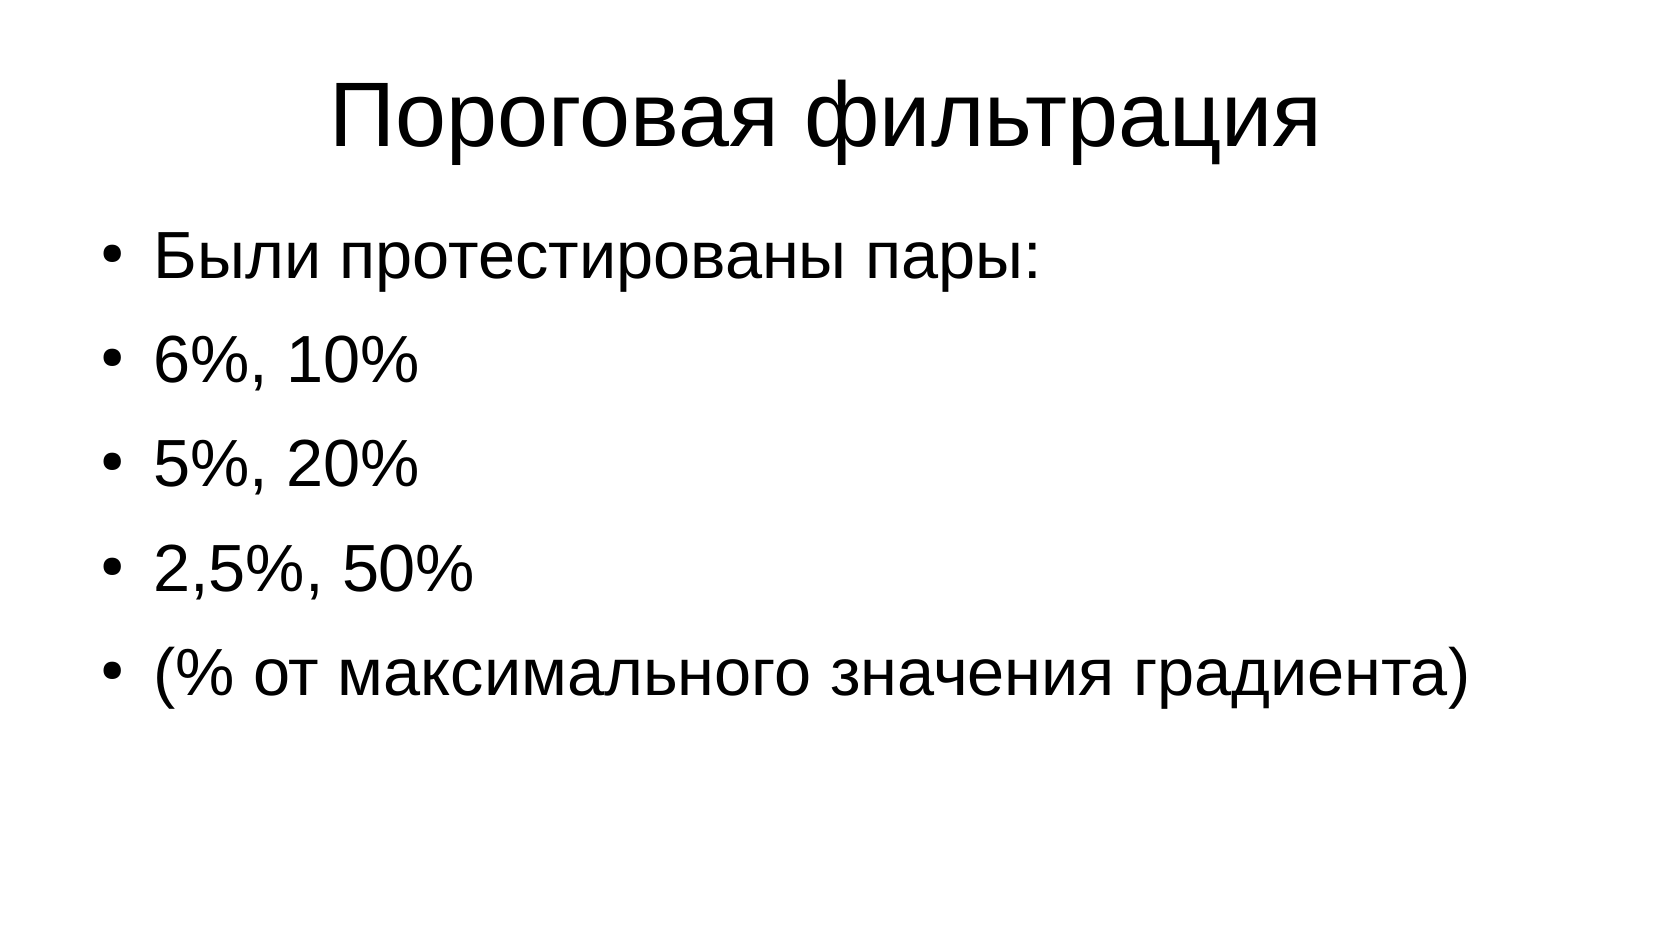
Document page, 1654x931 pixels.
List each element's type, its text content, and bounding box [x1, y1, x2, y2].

list Были протестированы пары: 6%, 10% 5%, 20% 2,5%, 50% (% от максимального значения градиента) [82, 217, 1571, 758]
title Пороговая фильтрация [82, 37, 1571, 193]
